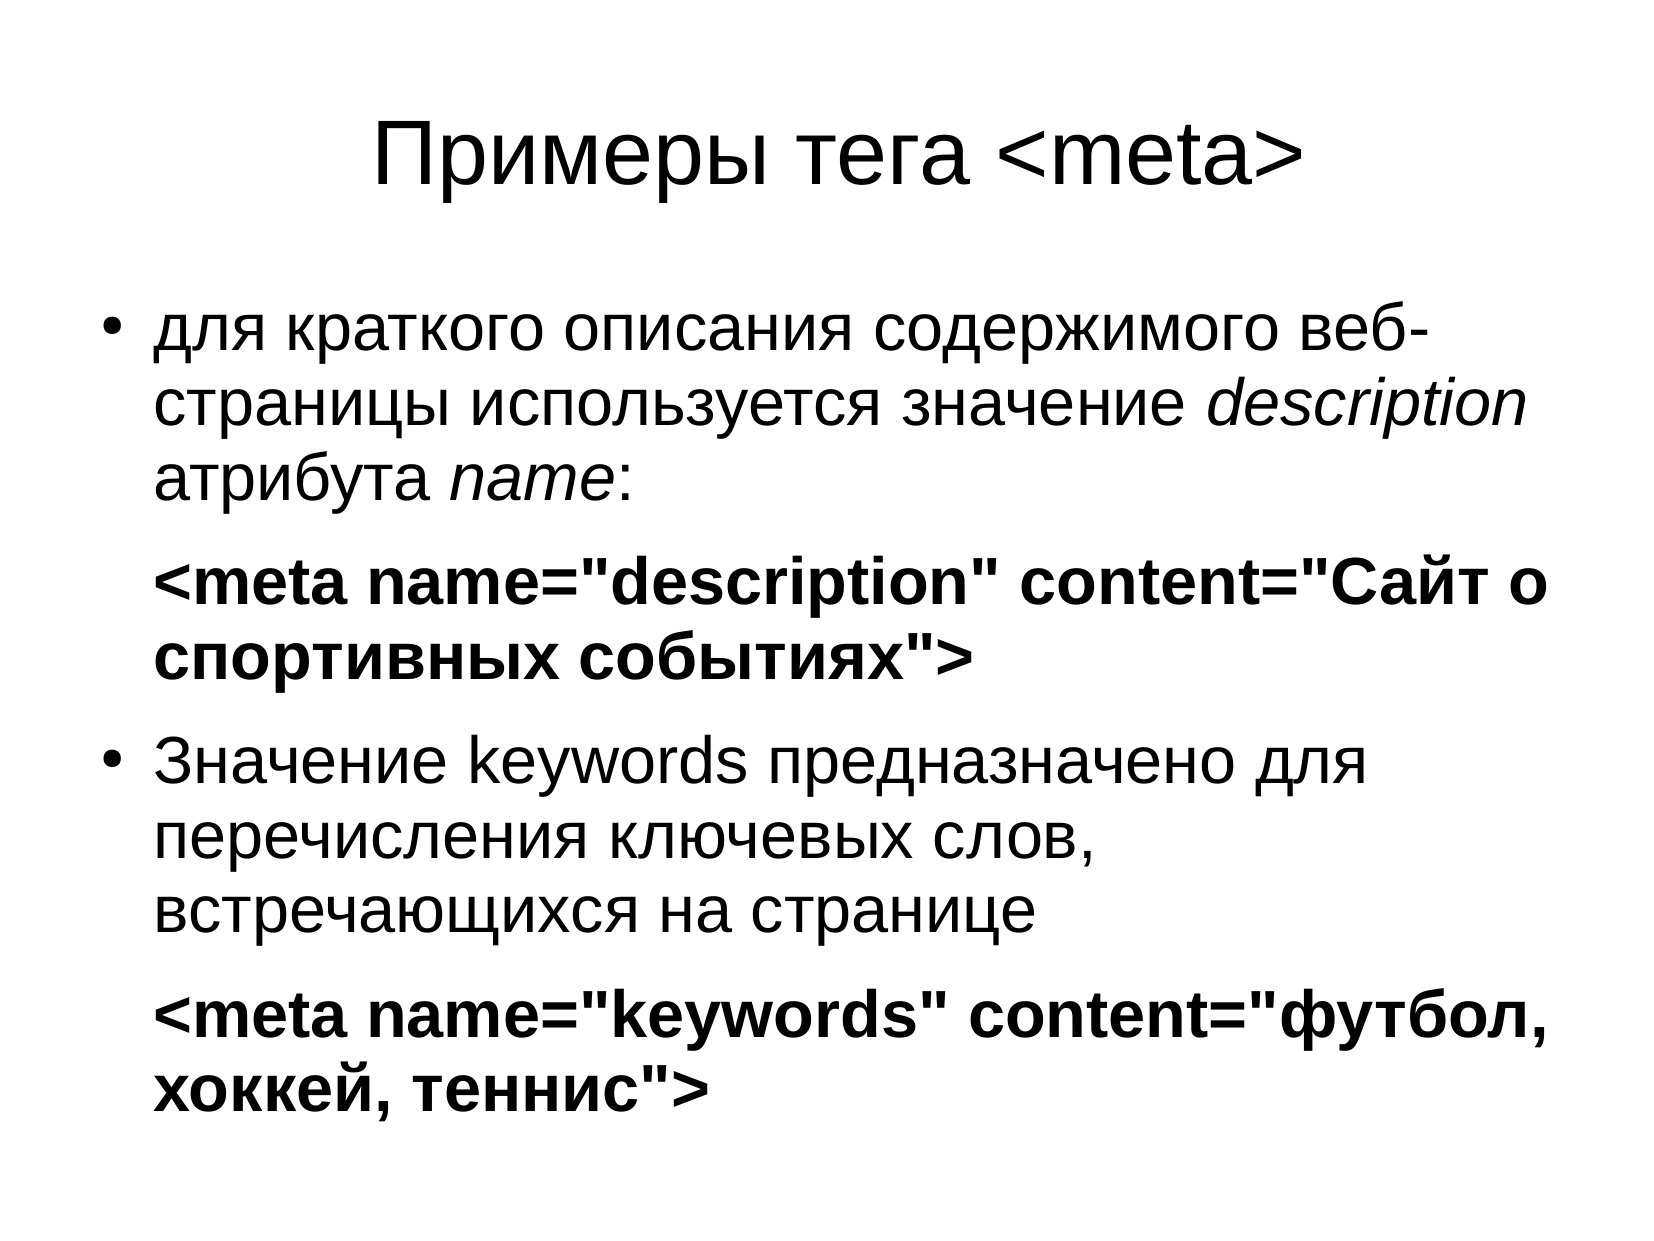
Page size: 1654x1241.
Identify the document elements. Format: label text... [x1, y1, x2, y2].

list для краткого описания содержимого веб-страницы используется значение description атрибута name: <meta name="description" content="Сайт о спортивных событиях"> Значение keywords предназначено для перечисления ключевых слов, встречающихся на странице <meta name="keywords" content="футбол, хоккей, теннис"> [82, 290, 1571, 1182]
title Примеры тега <meta> [82, 49, 1571, 257]
